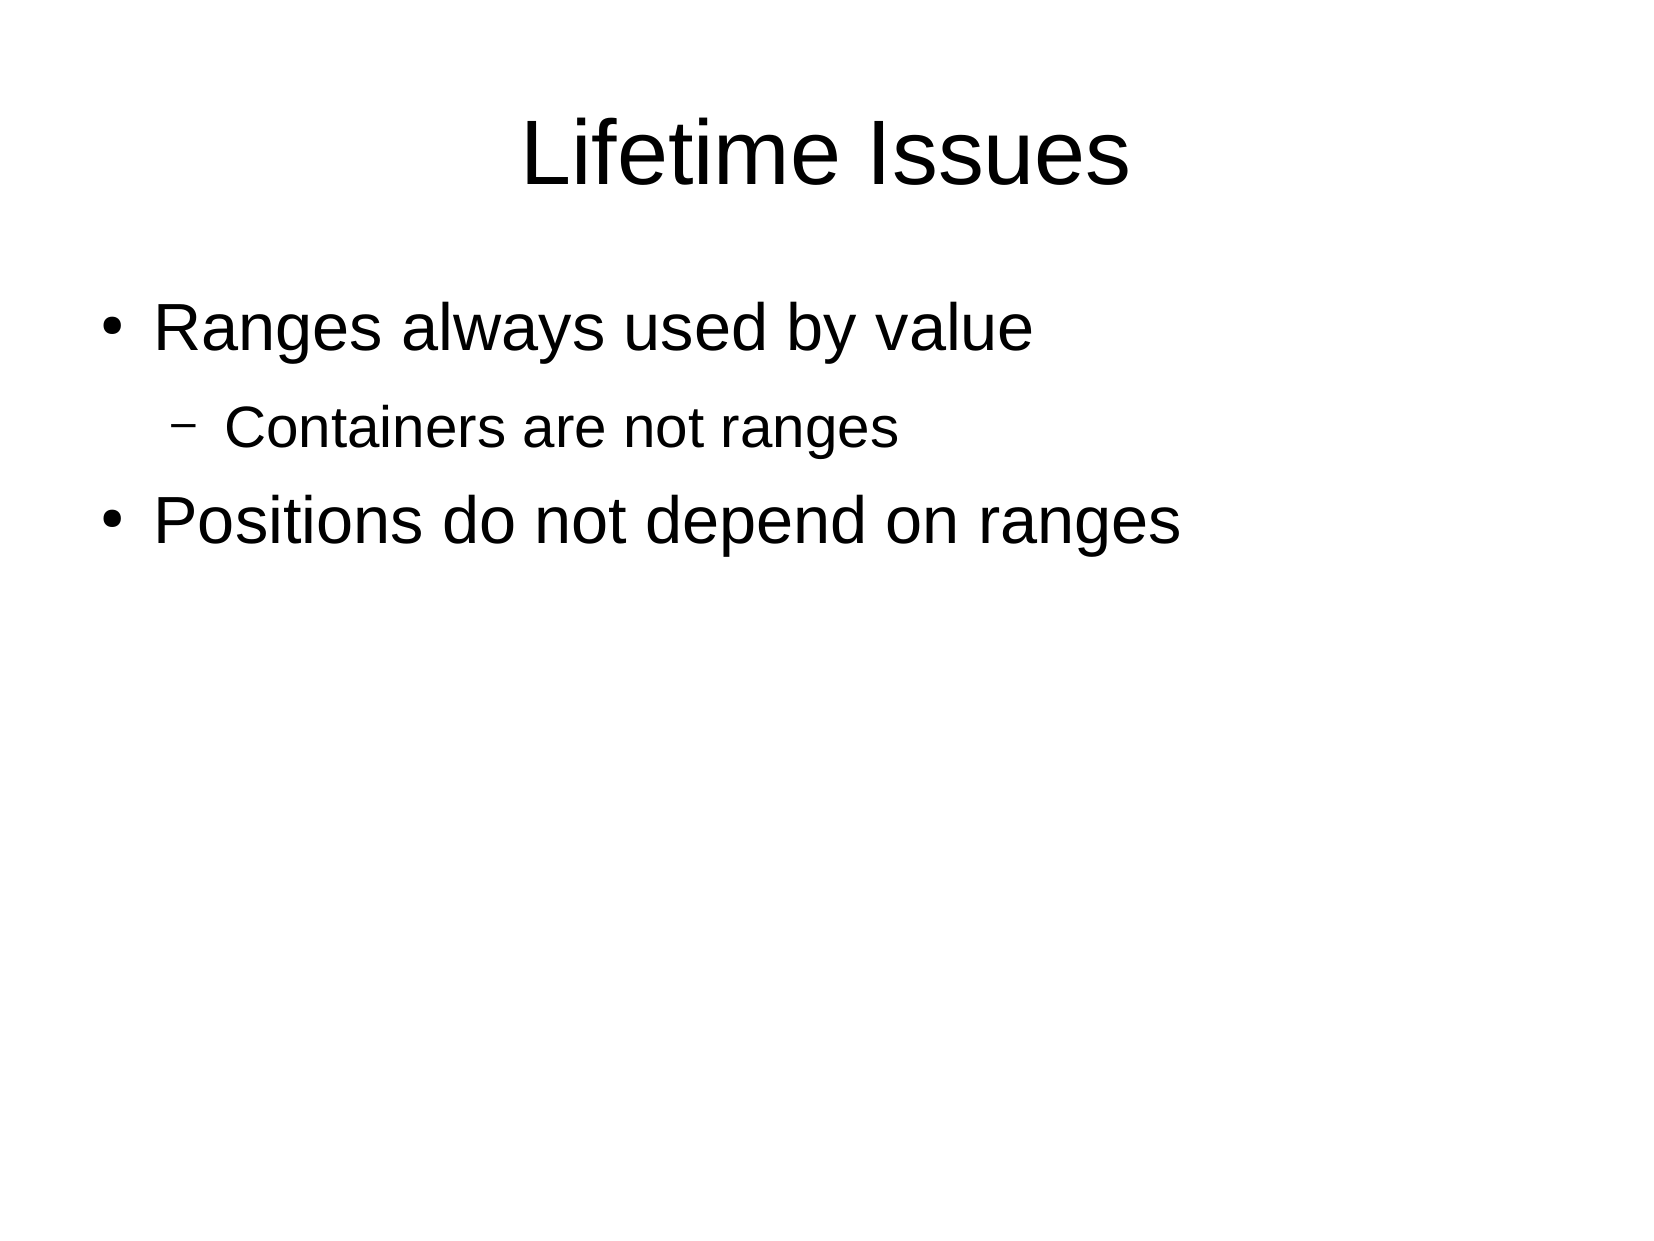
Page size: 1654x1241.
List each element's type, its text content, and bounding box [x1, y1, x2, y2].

title Lifetime Issues [82, 49, 1571, 257]
list Ranges always used by value Containers are not ranges Positions do not depend on ranges [82, 290, 1571, 1010]
